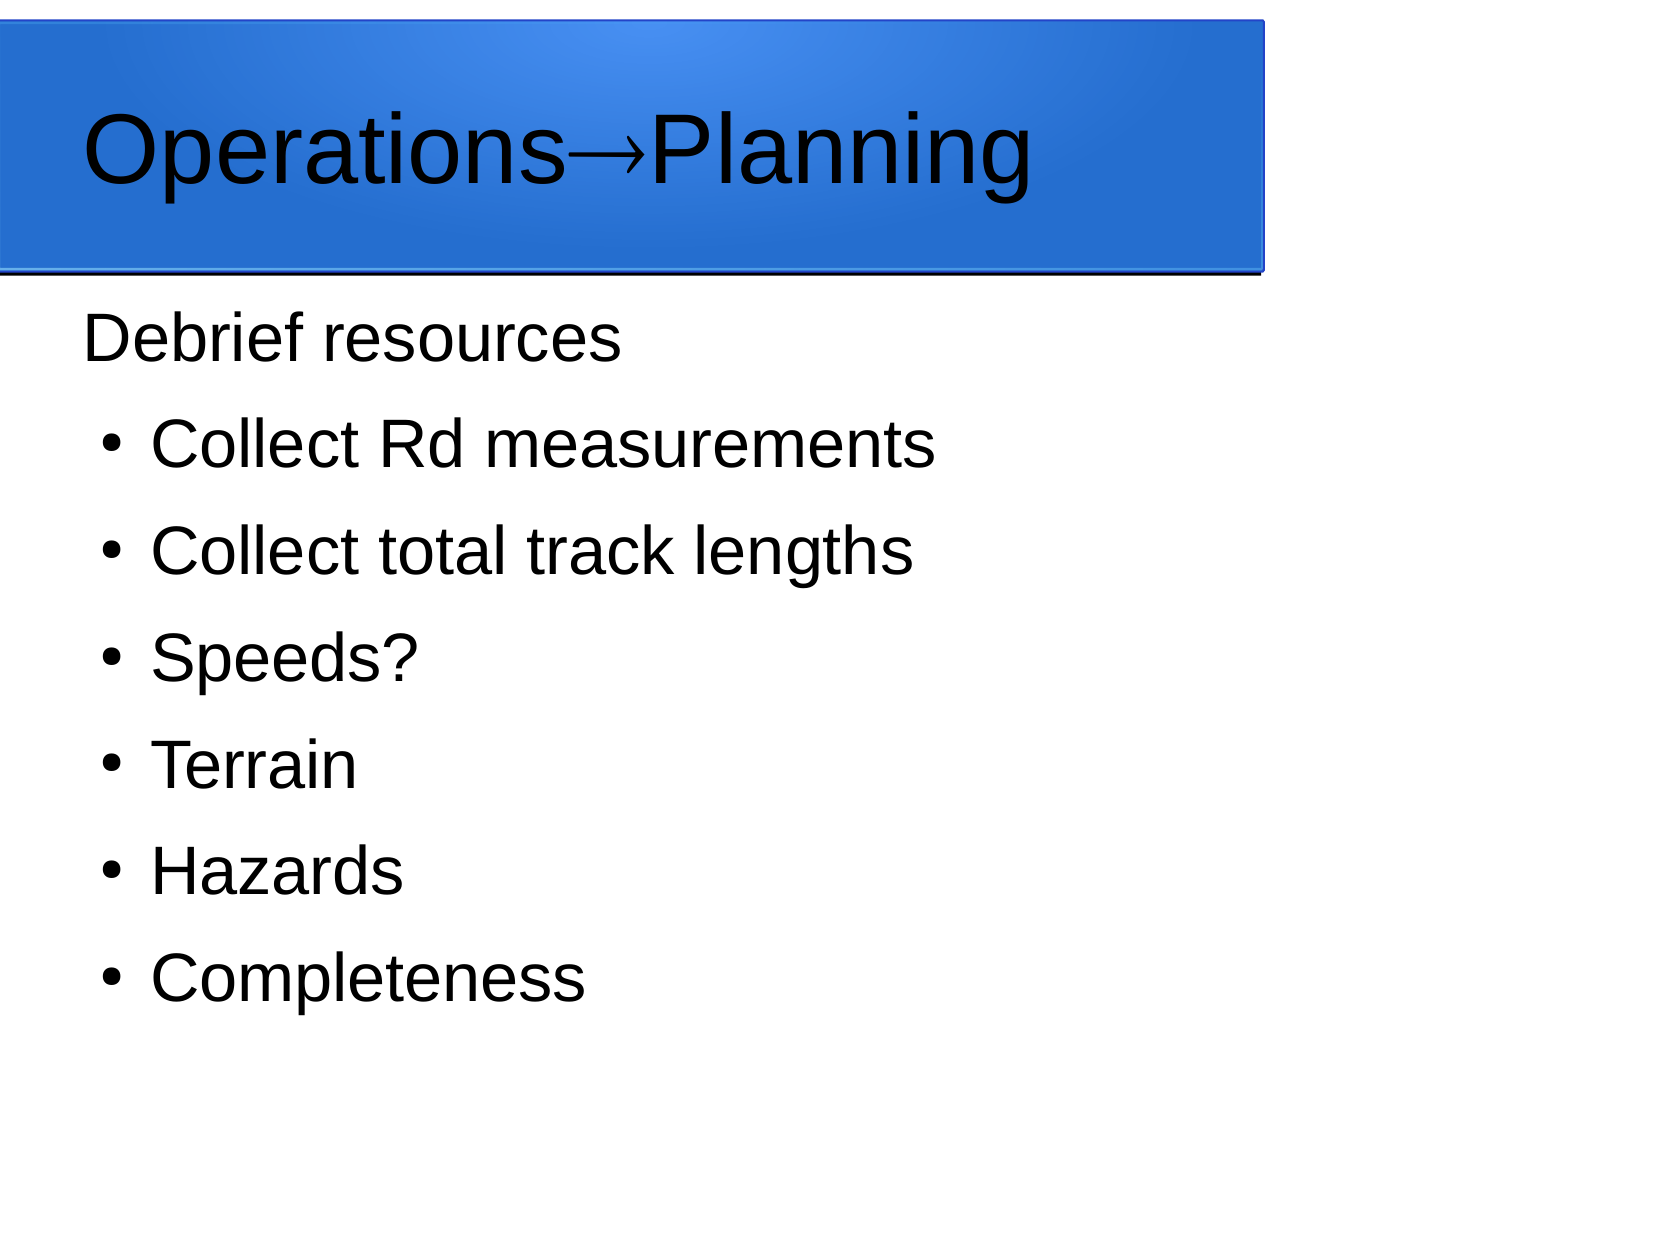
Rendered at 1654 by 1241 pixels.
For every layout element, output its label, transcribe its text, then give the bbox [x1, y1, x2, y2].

list Debrief resources Collect Rd measurements Collect total track lengths Speeds? Terrain Hazards Completeness [82, 299, 1571, 1019]
title Operations®Planning [82, 47, 1235, 252]
